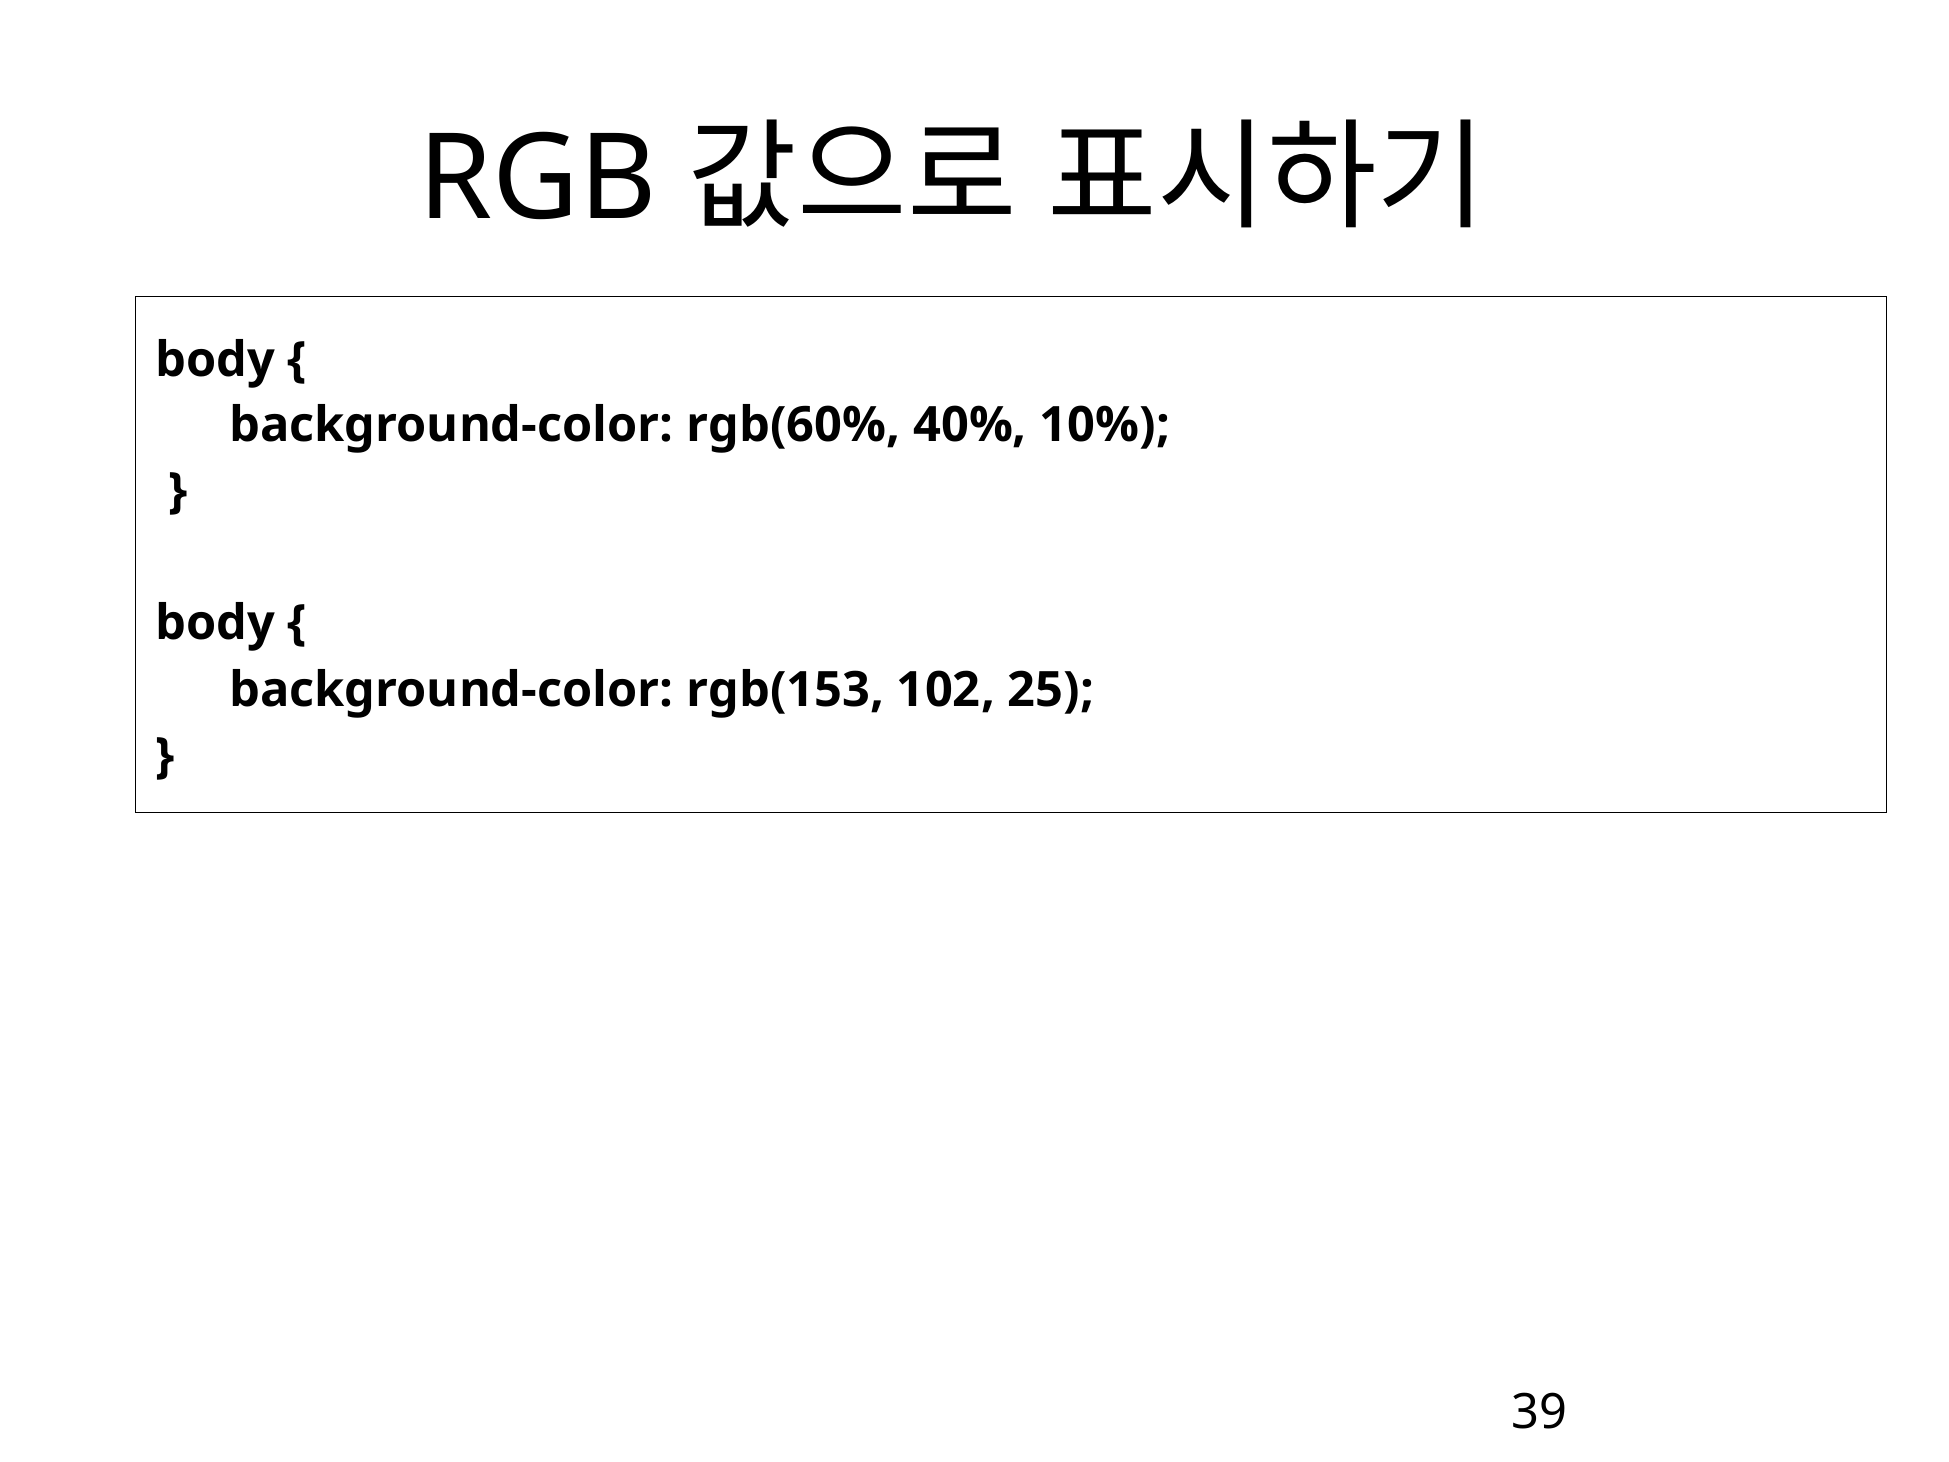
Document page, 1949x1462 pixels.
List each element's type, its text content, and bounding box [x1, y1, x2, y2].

slide_number <숫자> [1496, 1372, 1899, 1462]
title RGB 값으로 표시하기 [156, 92, 1749, 255]
text_box body { background-color: rgb(60%, 40%, 10%); } body { background-color: rgb(153, 102, 25); } [135, 296, 1887, 813]
